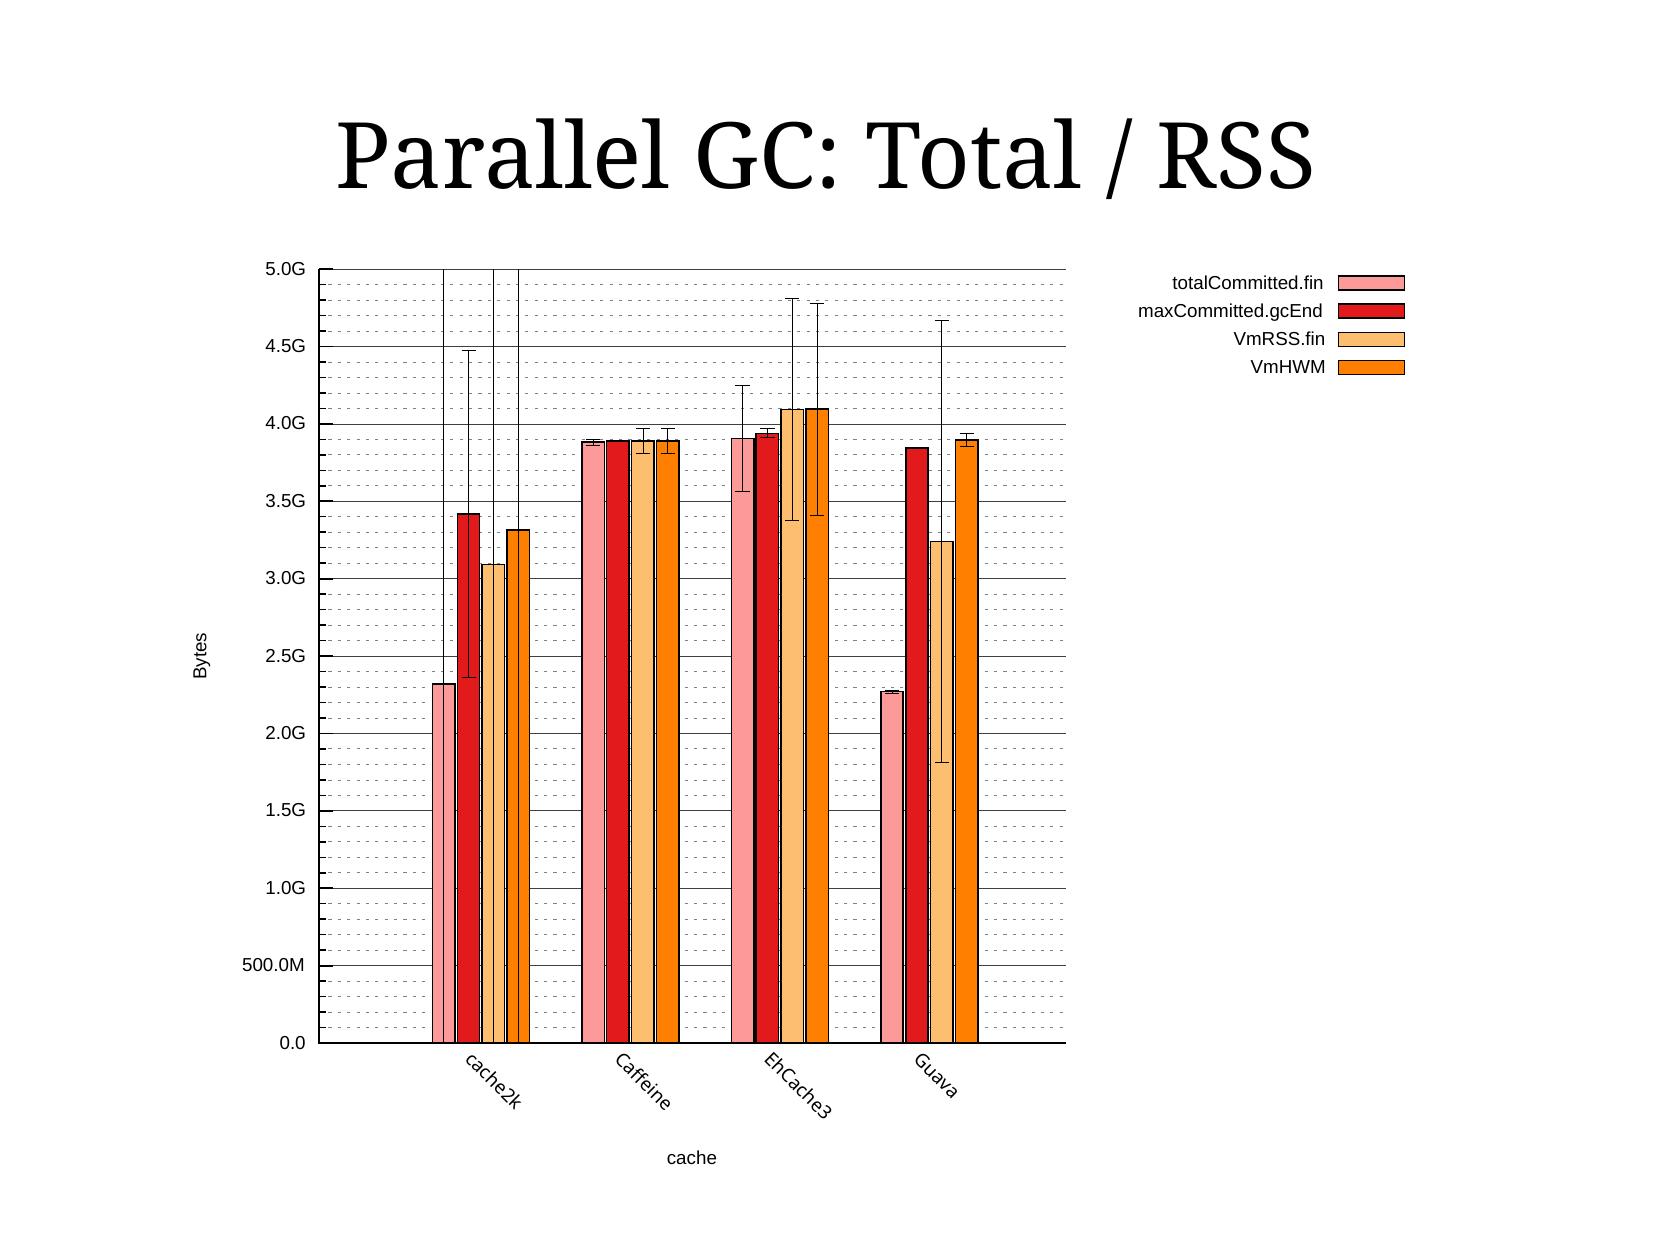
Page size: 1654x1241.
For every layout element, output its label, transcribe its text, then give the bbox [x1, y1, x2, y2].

picture [180, 240, 1432, 1179]
title Parallel GC: Total / RSS [82, 49, 1571, 257]
